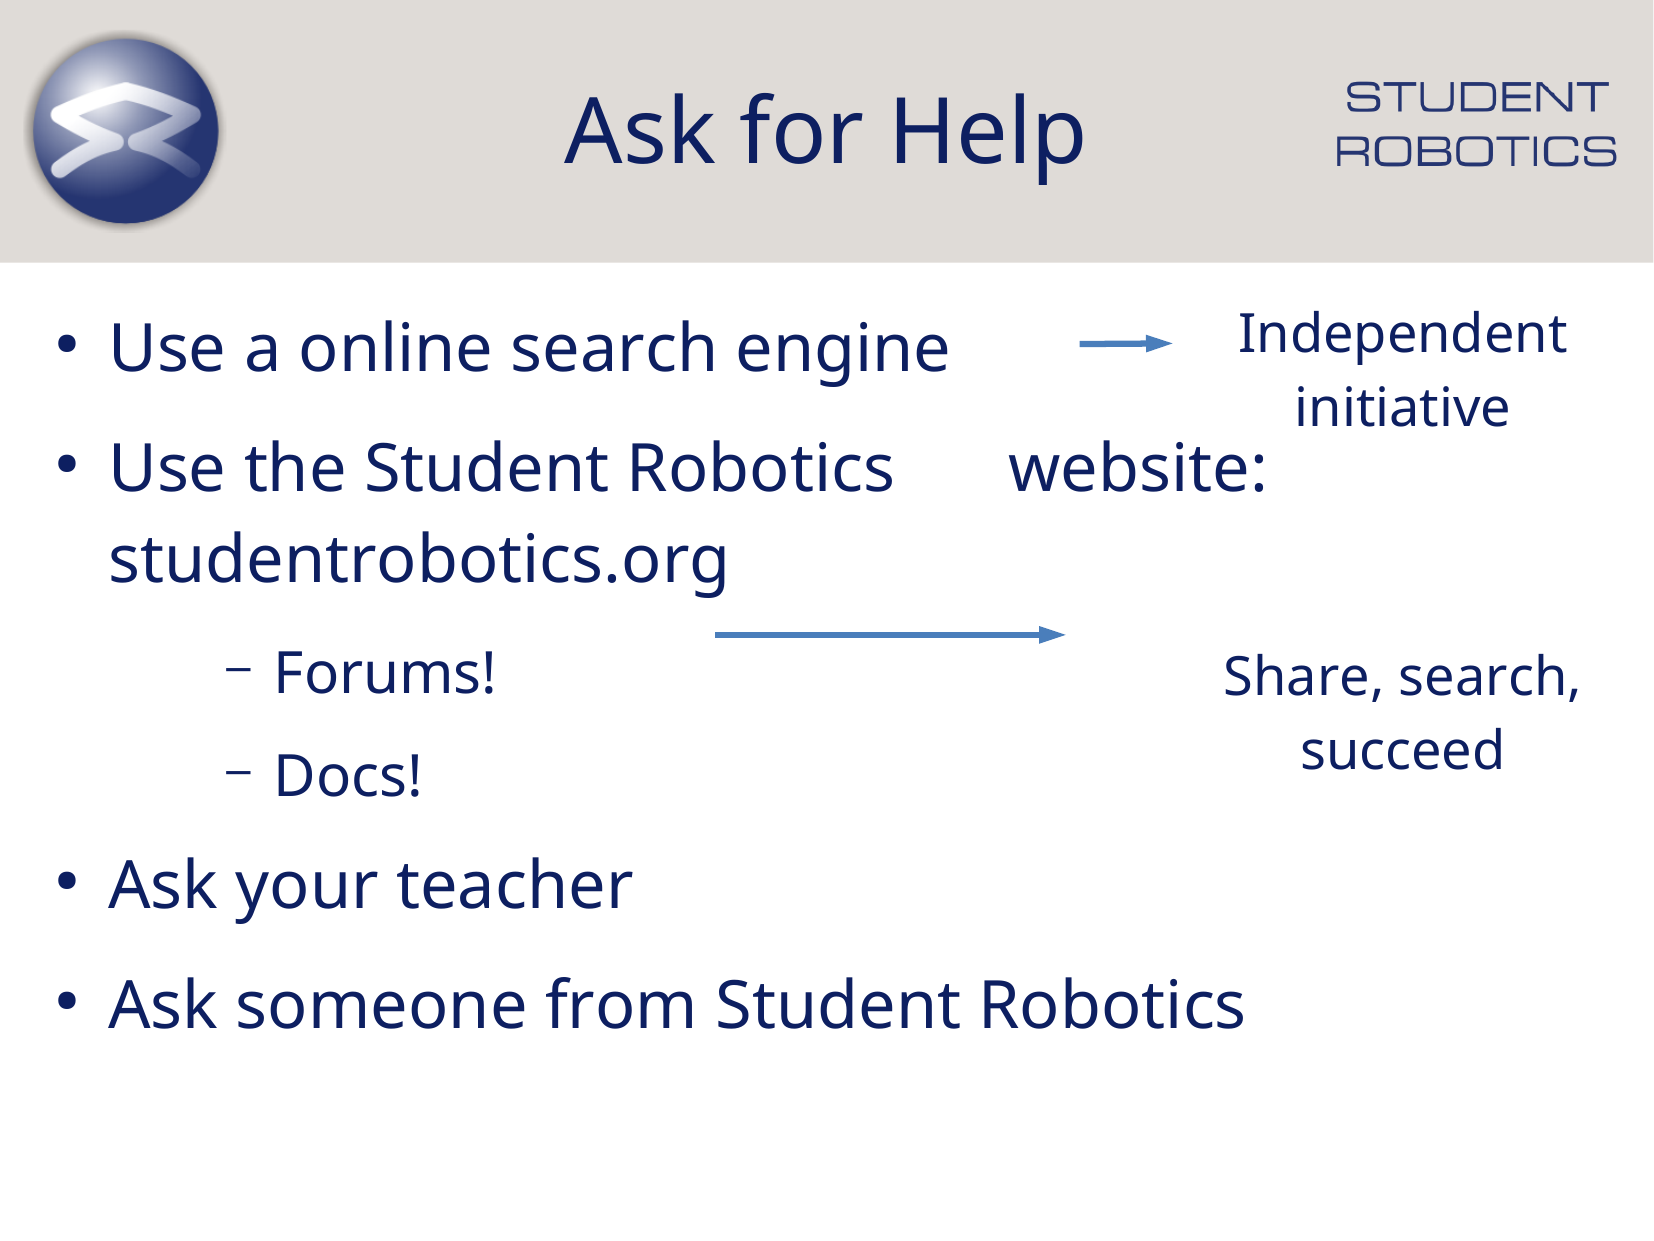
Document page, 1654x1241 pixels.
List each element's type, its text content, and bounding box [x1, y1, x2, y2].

list Use a online search engine Use the Student Robotics website: studentrobotics.org Forums! Docs! Ask your teacher Ask someone from Student Robotics [37, 300, 1351, 1013]
picture [9, 19, 82, 245]
list Independent initiative Share, search, succeed [1105, 294, 1631, 722]
picture [1571, 68, 1633, 174]
title Ask for Help [82, 0, 1571, 257]
